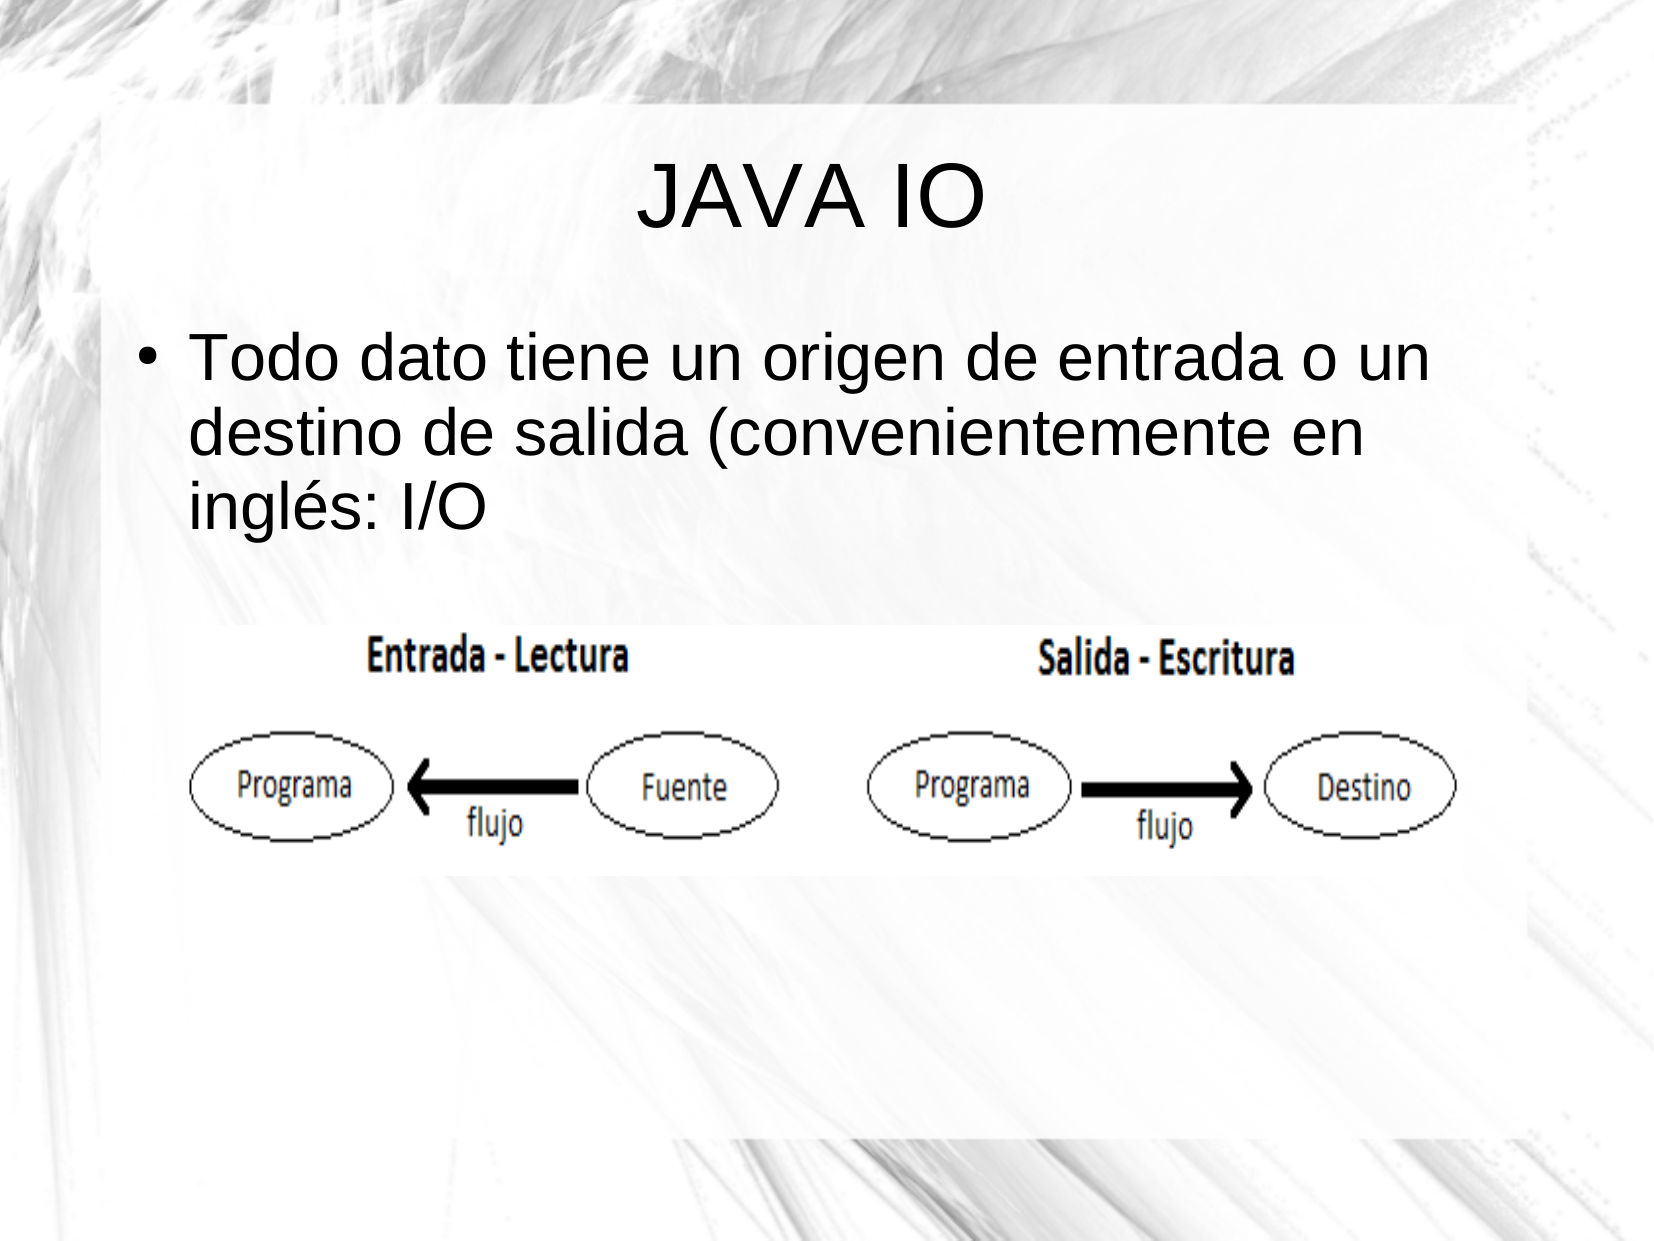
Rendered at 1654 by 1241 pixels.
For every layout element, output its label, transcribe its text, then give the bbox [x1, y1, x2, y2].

title JAVA IO [118, 112, 1506, 281]
picture [0, 0, 1654, 1241]
list Todo dato tiene un origen de entrada o un destino de salida (convenientemente en inglés: I/O [118, 319, 1571, 649]
